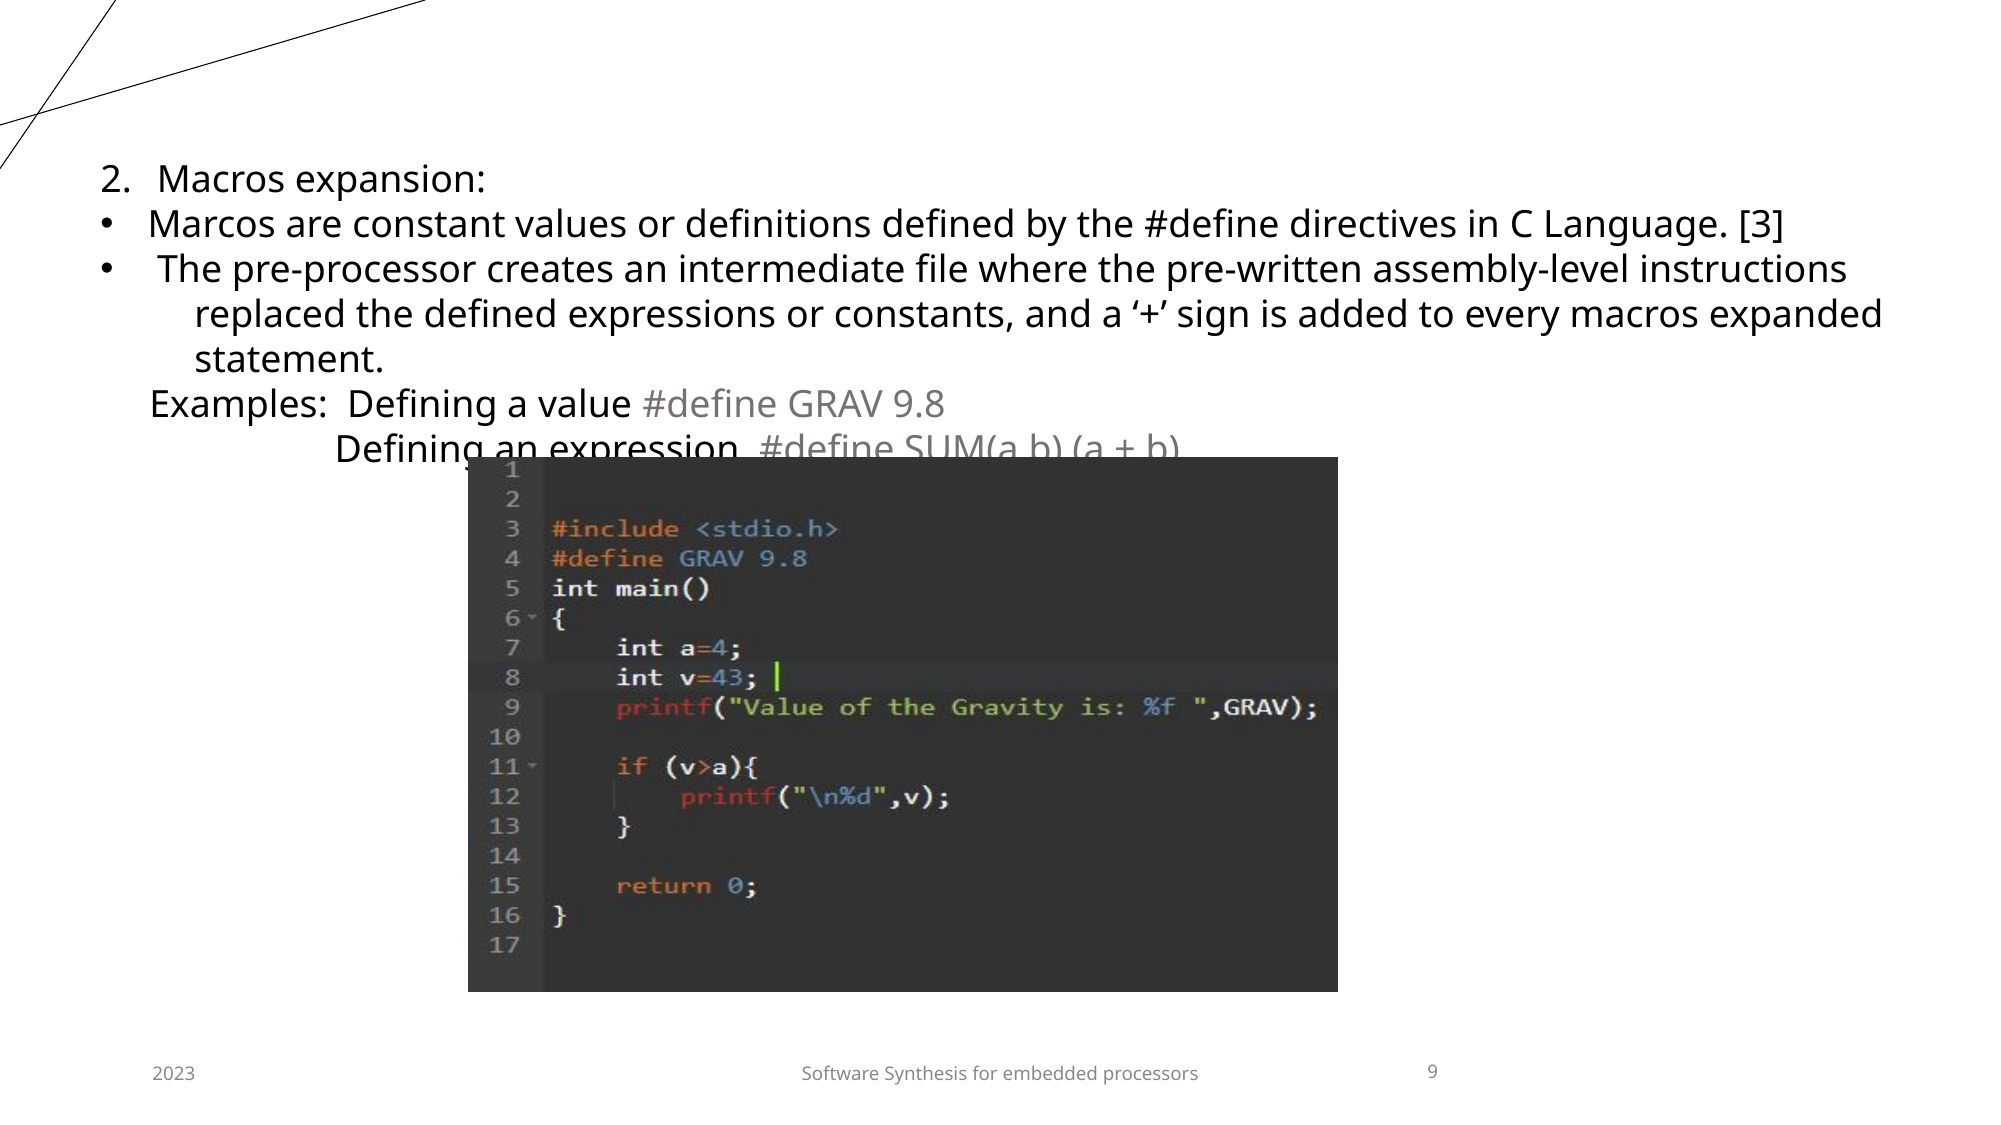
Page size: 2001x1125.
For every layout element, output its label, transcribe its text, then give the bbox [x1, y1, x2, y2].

text_box Macros expansion: Marcos are constant values or definitions defined by the #define directives in C Language. [3] The pre-processor creates an intermediate file where the pre-written assembly-level instructions replaced the defined expressions or constants, and a ‘+’ sign is added to every macros expanded statement. Examples: Defining a value #define GRAV 9.8 Defining an expression #define SUM(a,b) (a + b) [85, 147, 2000, 481]
picture [468, 457, 1338, 992]
text_box 2023 [137, 1042, 588, 1103]
text_box [1412, 1042, 1863, 1103]
text_box Software Synthesis for embedded processors [662, 1042, 1338, 1103]
